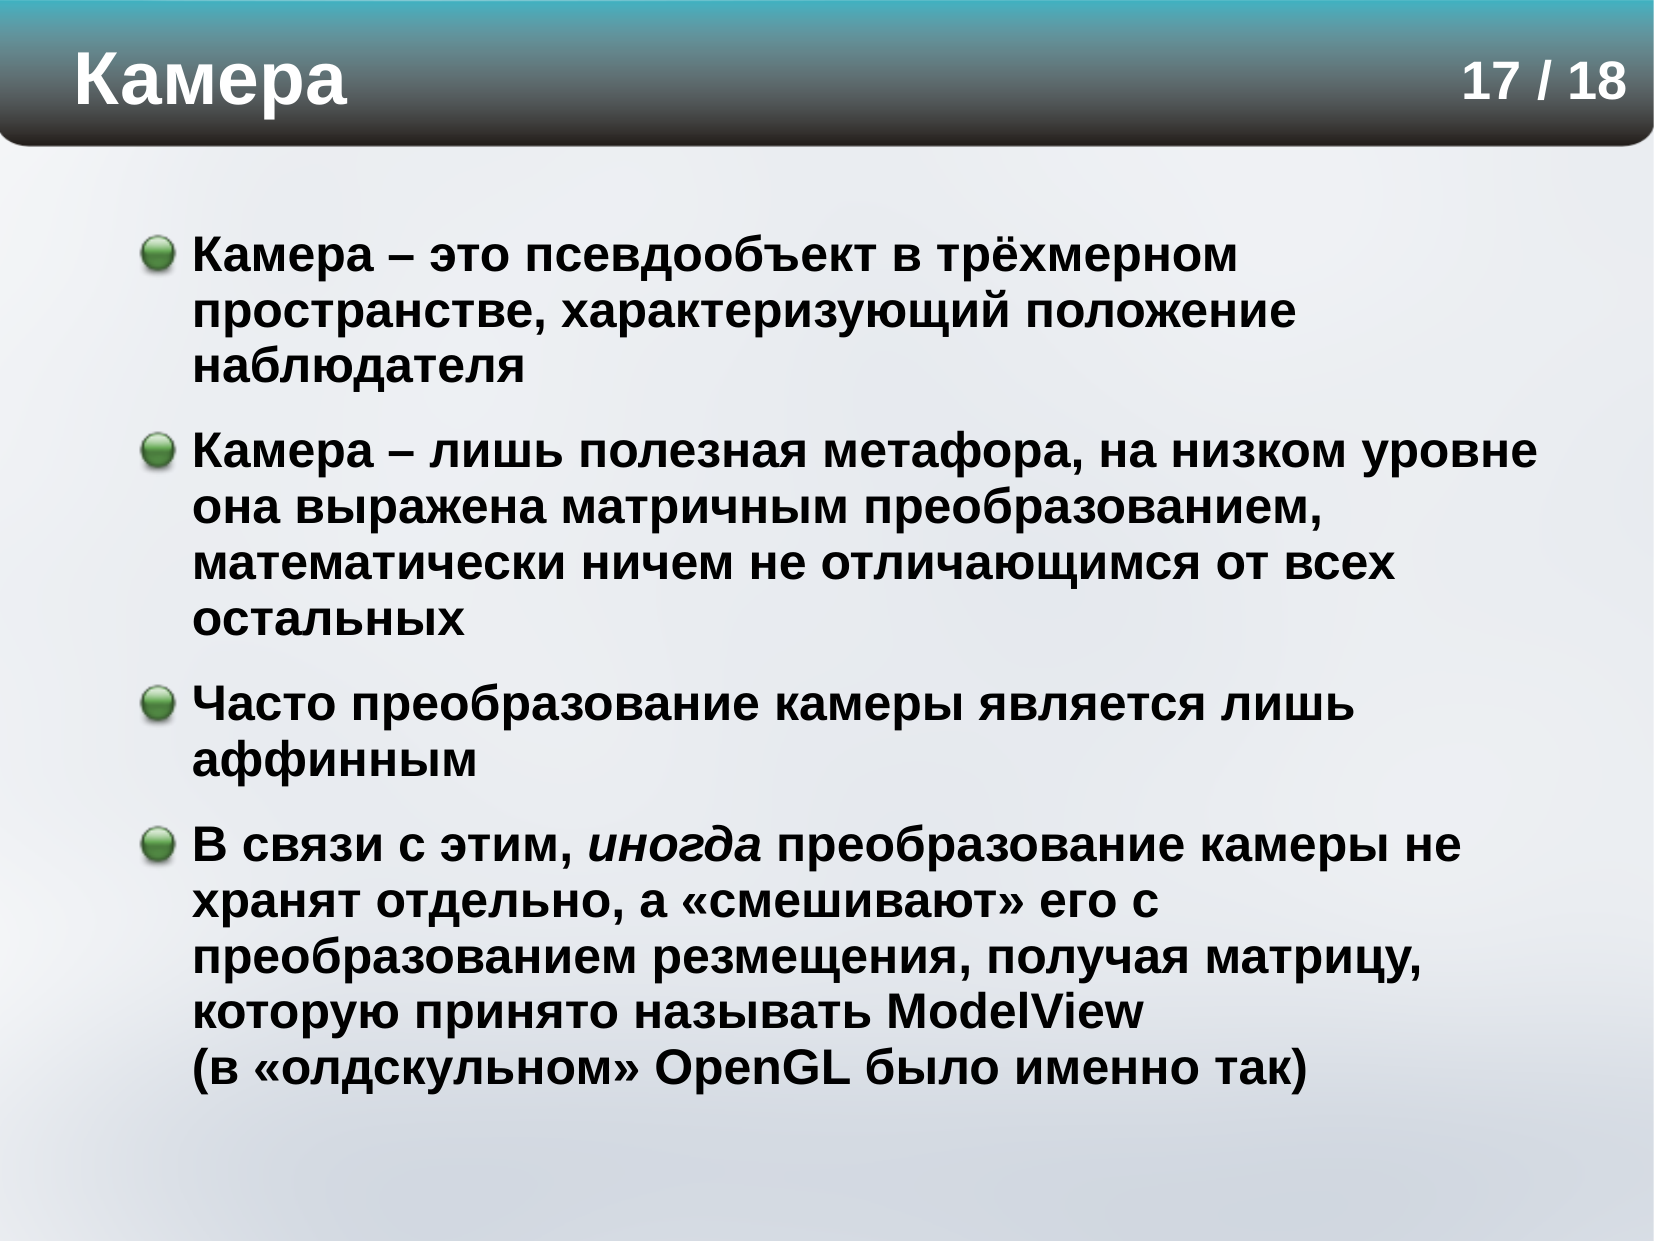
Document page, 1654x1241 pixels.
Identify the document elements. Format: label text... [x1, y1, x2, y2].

text_box Камера – это псевдообъект в трёхмерном пространстве, характеризующий положение наблюдателя Камера – лишь полезная метафора, на низком уровне она выражена матричным преобразованием, математически ничем не отличающимся от всех остальных Часто преобразование камеры является лишь аффинным В связи с этим, иногда преобразование камеры не хранят отдельно, а «смешивают» его с преобразованием резмещения, получая матрицу, которую принято называть ModelView (в «олдскульном» OpenGL было именно так) [118, 218, 1595, 1103]
text_box Камера [59, 29, 1418, 129]
text_box <number> / 18 [1446, 42, 1654, 179]
picture [0, 0, 1654, 1241]
